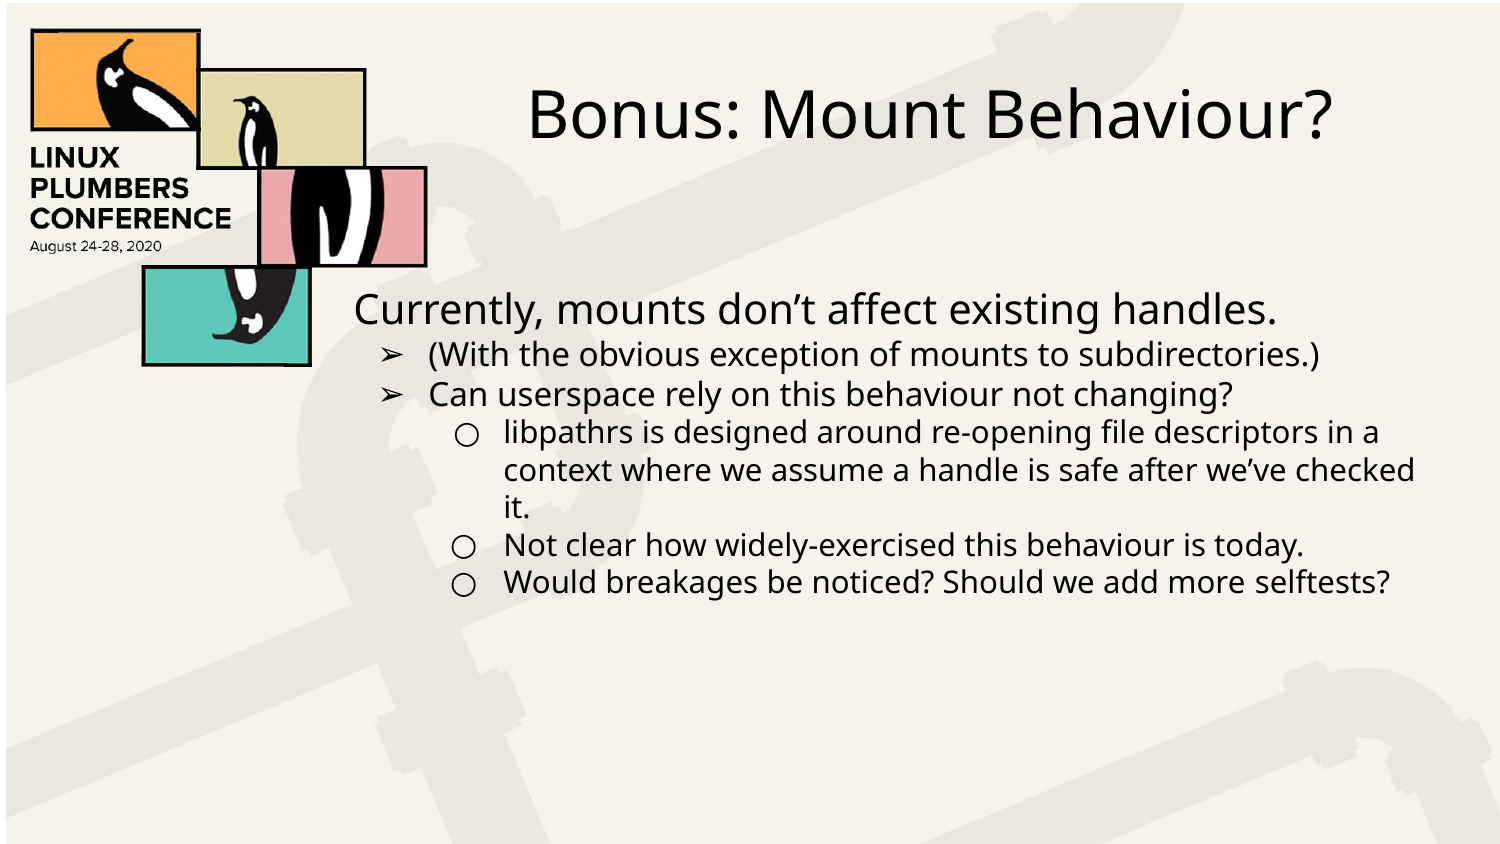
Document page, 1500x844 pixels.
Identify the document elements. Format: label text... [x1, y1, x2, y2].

picture [5, 3, 1500, 844]
list Currently, mounts don’t affect existing handles. (With the obvious exception of mounts to subdirectories.) Can userspace rely on this behaviour not changing? libpathrs is designed around re-opening file descriptors in a context where we assume a handle is safe after we’ve checked it. Not clear how widely-exercised this behaviour is today. Would breakages be noticed? Should we add more selftests? [353, 282, 1452, 735]
title Bonus: Mount Behaviour? [435, 33, 1425, 191]
